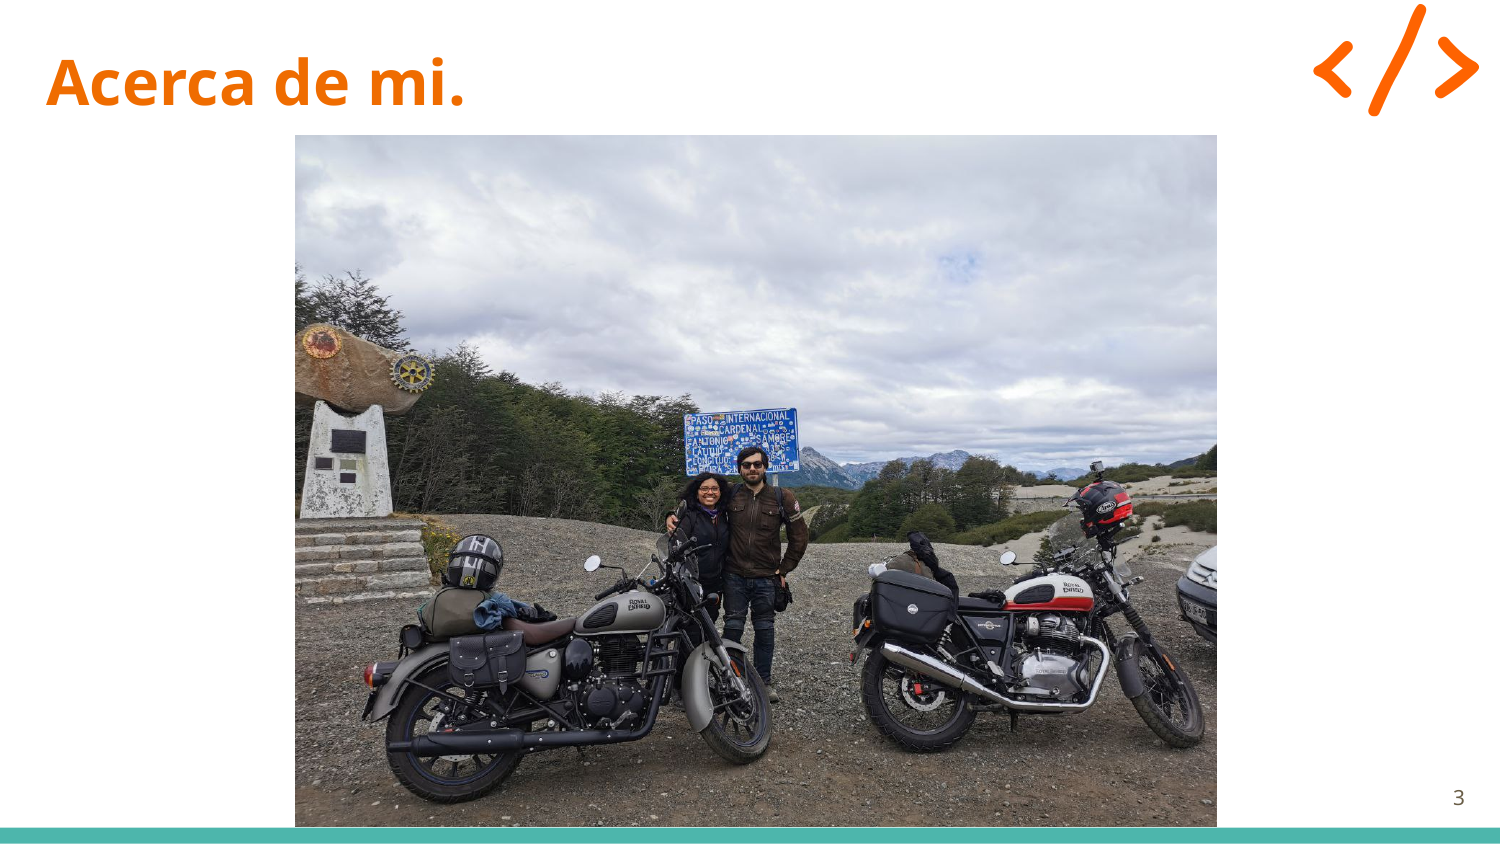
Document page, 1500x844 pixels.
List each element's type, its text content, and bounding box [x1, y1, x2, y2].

title Acerca de mi. [31, 23, 1311, 140]
slide_number <number> [1389, 764, 1480, 830]
picture [1311, 0, 1482, 148]
picture [295, 135, 1217, 827]
